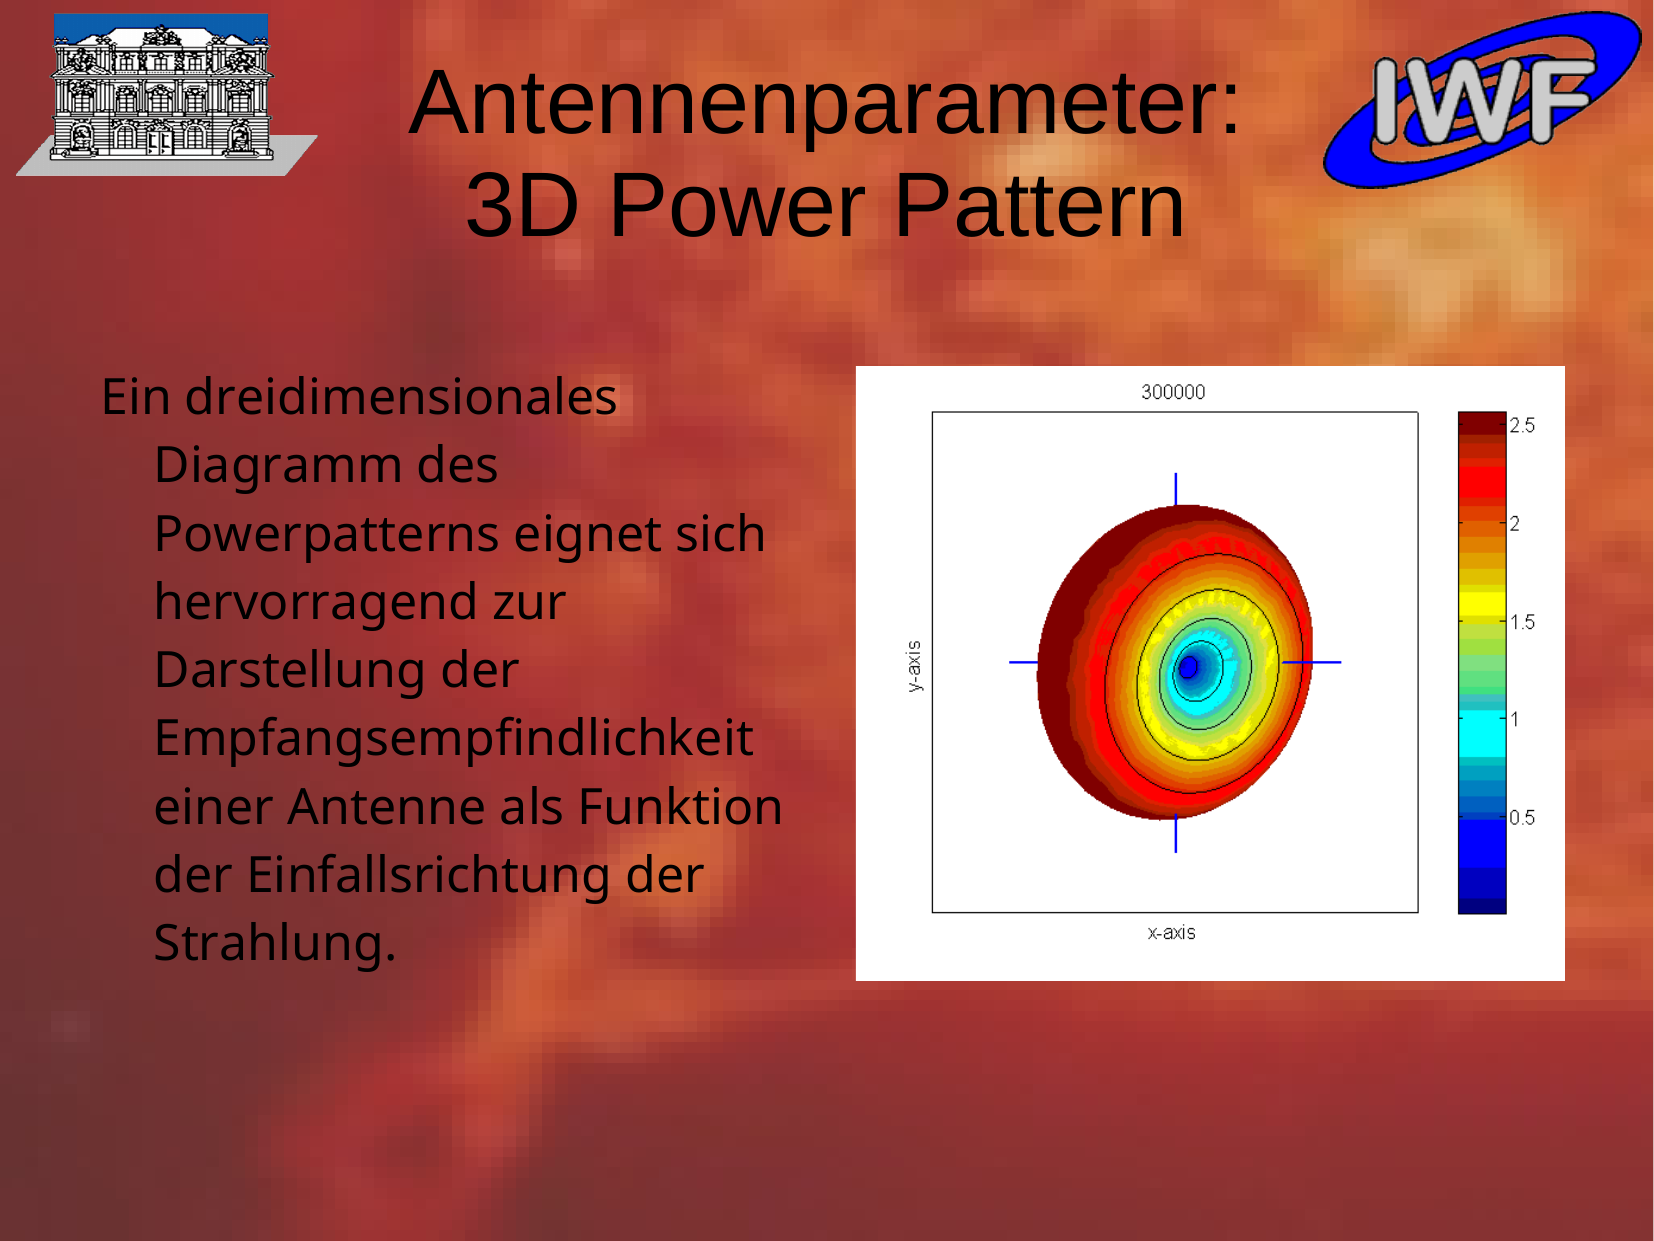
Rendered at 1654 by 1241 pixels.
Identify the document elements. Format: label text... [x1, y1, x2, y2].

title Antennenparameter: 3D Power Pattern [82, 49, 1571, 257]
picture [0, 0, 1654, 1241]
list Ein dreidimensionales Diagramm des Powerpatterns eignet sich hervorragend zur Darstellung der Empfangsempfindlichkeit einer Antenne als Funktion der Einfallsrichtung der Strahlung. [82, 361, 809, 1180]
